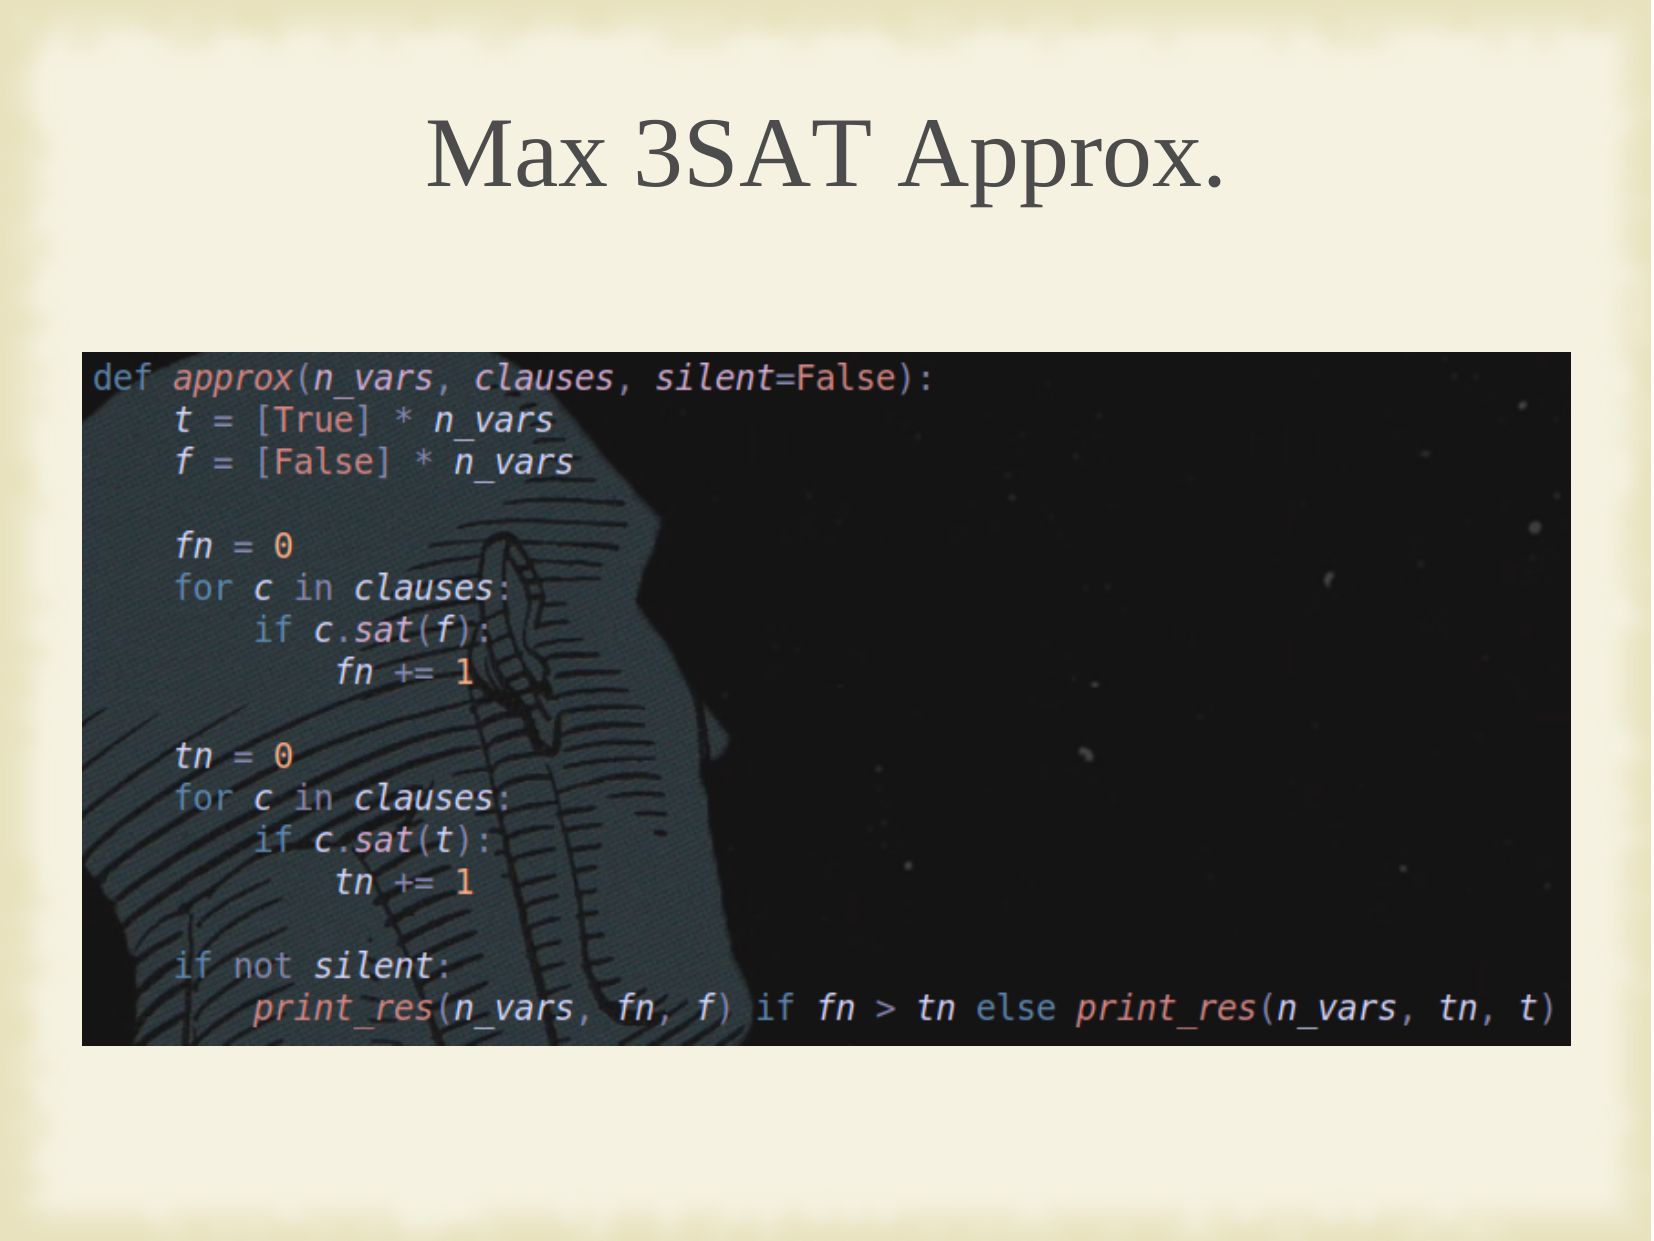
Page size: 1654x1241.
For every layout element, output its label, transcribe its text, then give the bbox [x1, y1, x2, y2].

picture [0, 0, 1651, 1241]
title Max 3SAT Approx. [82, 49, 1571, 257]
